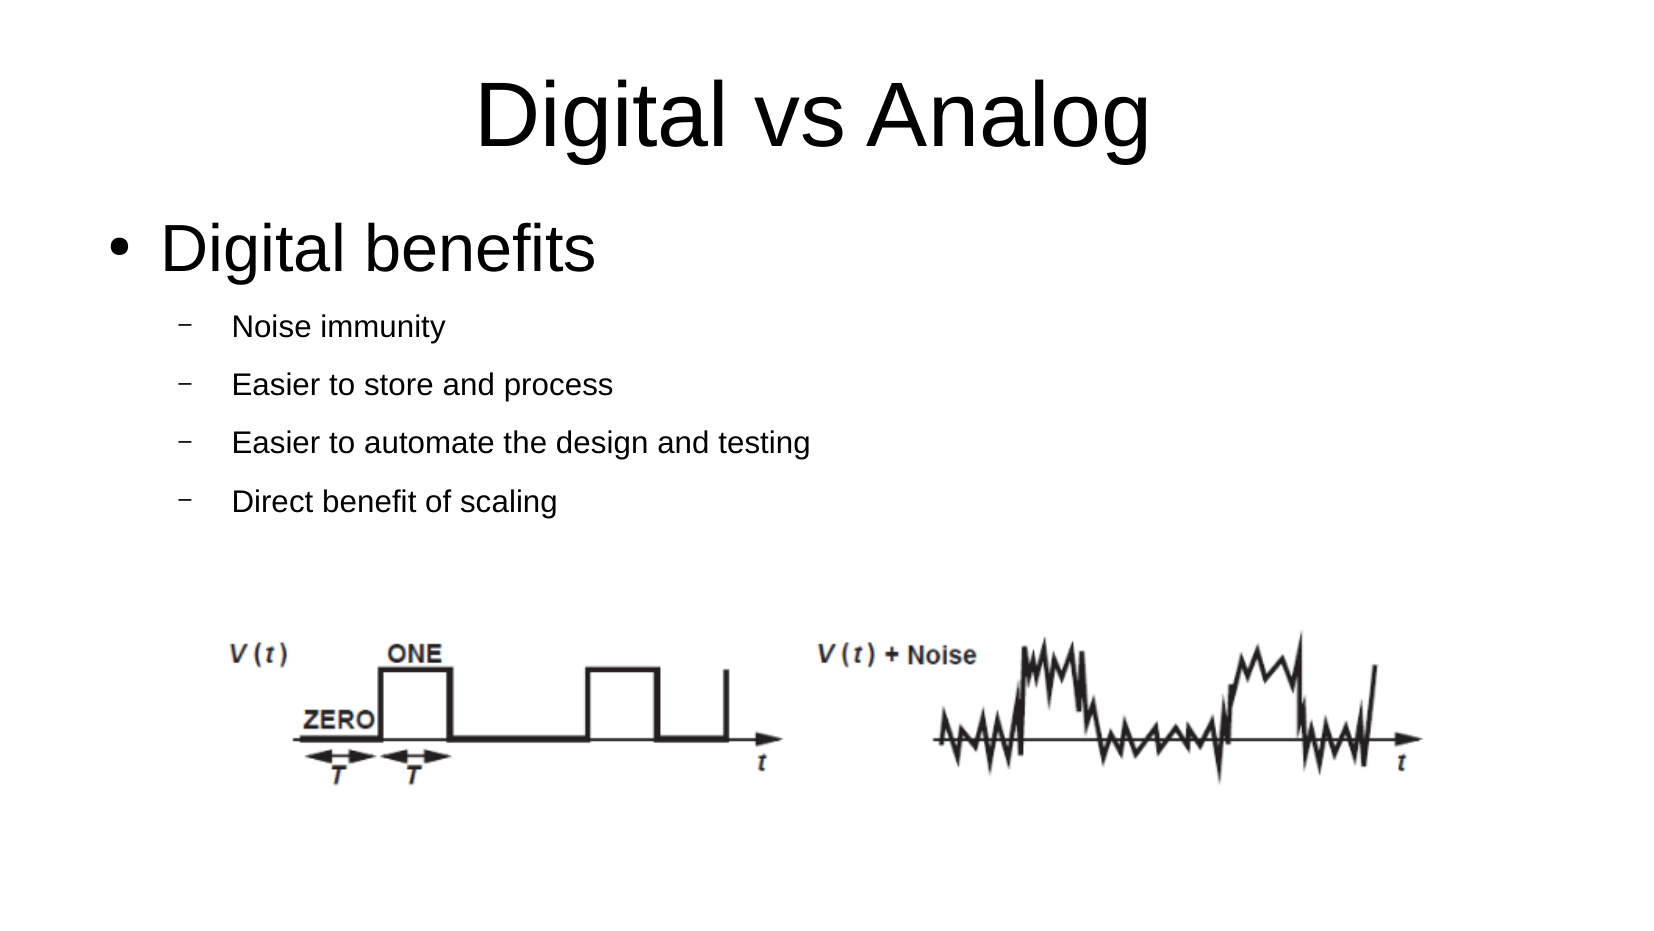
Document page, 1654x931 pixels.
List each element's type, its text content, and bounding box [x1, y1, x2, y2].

list Digital benefits Noise immunity Easier to store and process Easier to automate the design and testing Direct benefit of scaling [90, 210, 1579, 751]
title Digital vs Analog [82, 37, 1571, 193]
picture [193, 569, 1460, 834]
